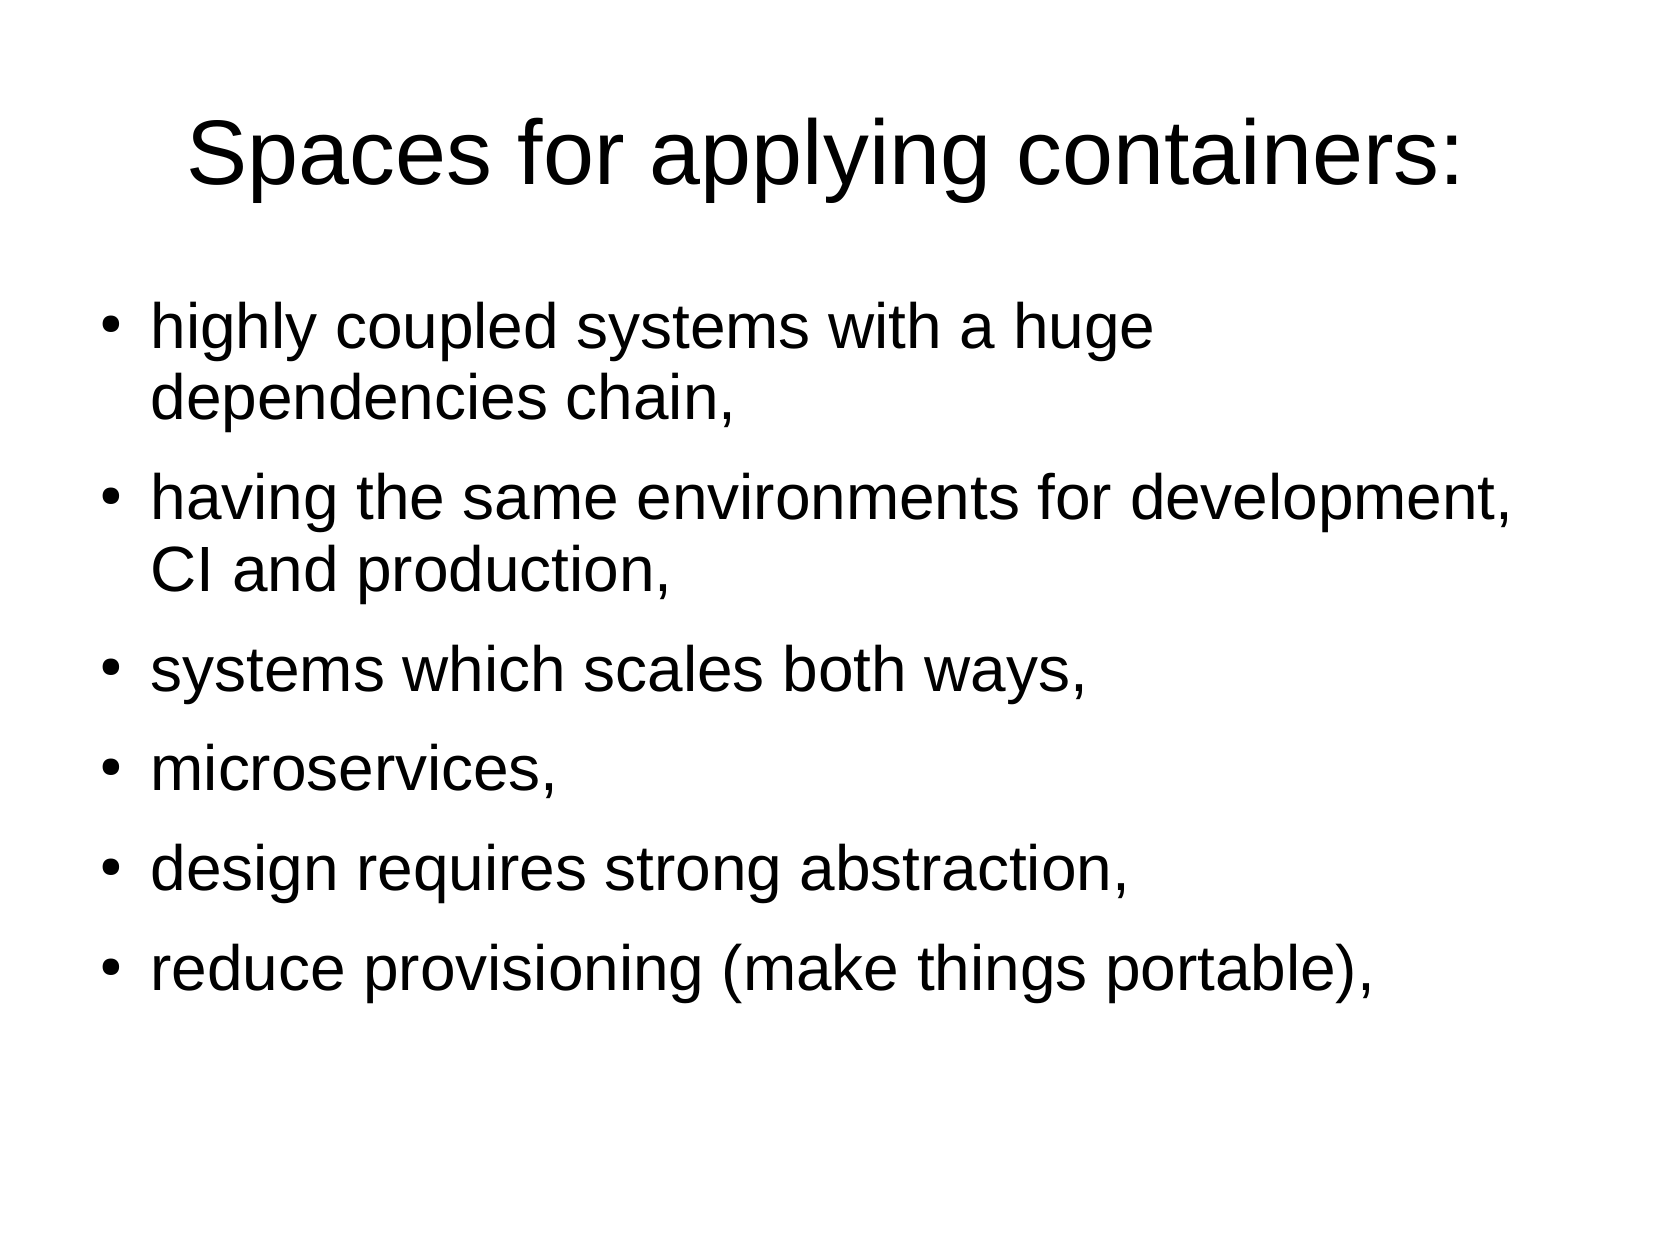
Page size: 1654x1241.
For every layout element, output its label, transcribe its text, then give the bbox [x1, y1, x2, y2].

title Spaces for applying containers: [82, 49, 1571, 257]
list highly coupled systems with a huge dependencies chain, having the same environments for development, CI and production, systems which scales both ways, microservices, design requires strong abstraction, reduce provisioning (make things portable), [82, 290, 1571, 1010]
